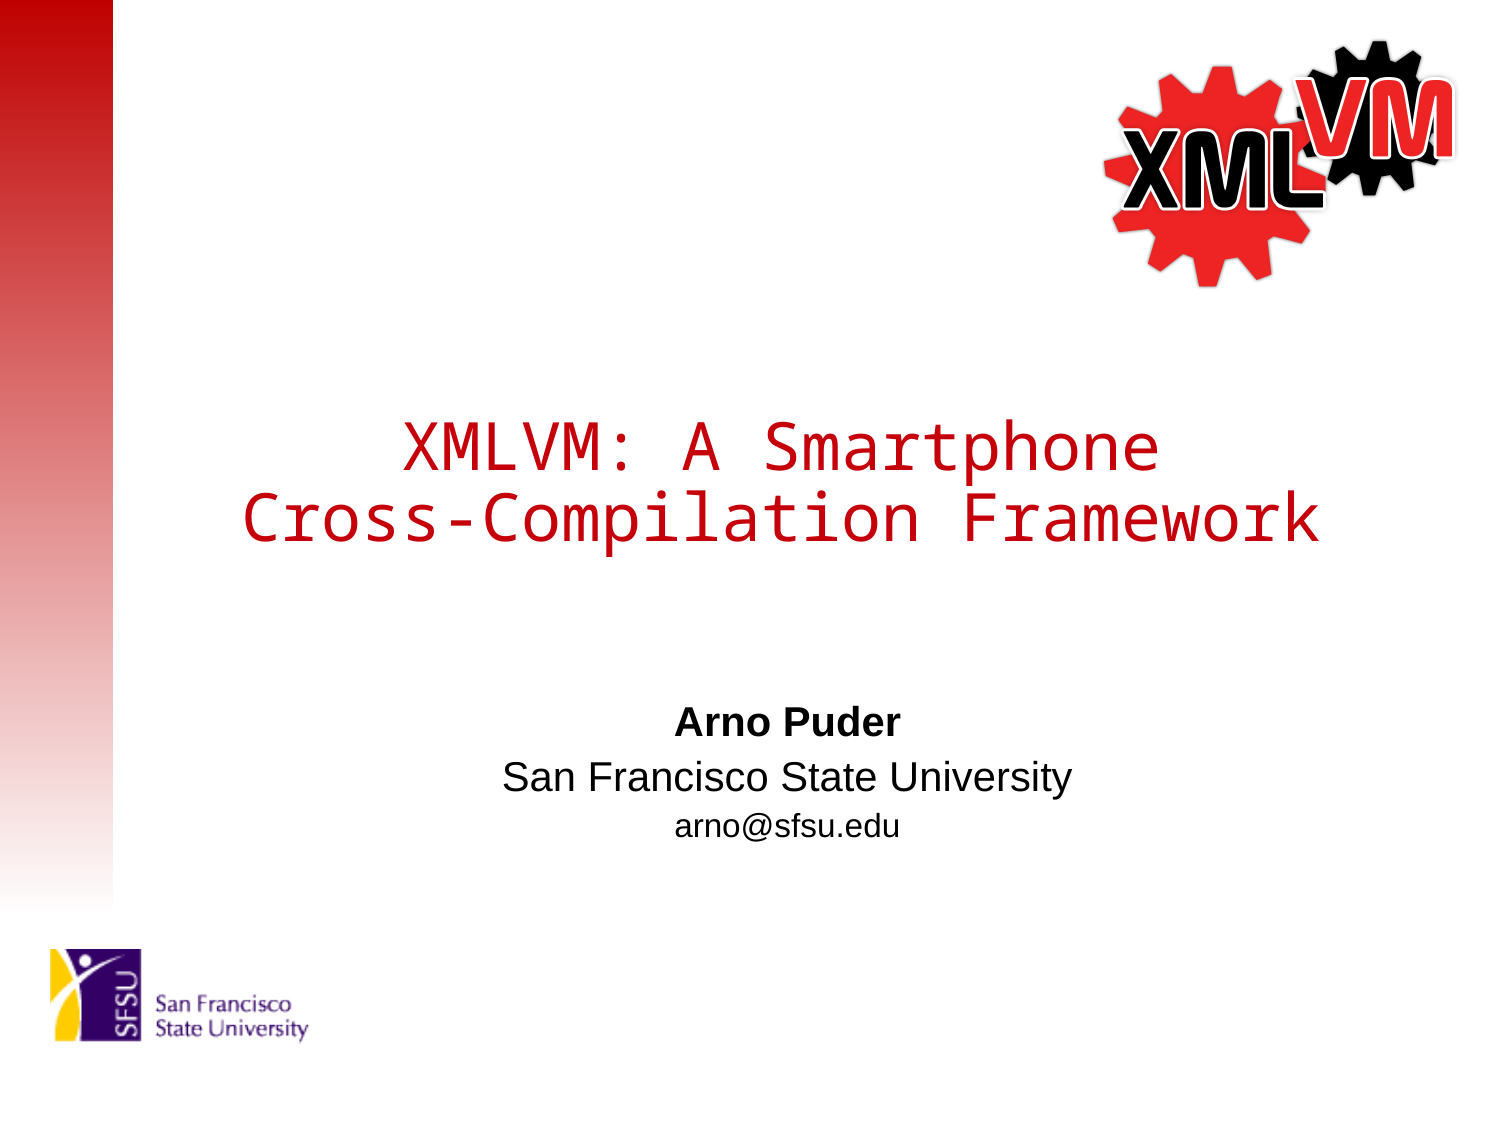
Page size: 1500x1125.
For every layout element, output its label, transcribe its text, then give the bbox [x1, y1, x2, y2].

text_box Arno Puder San Francisco State University arno@sfsu.edu [262, 699, 1313, 851]
title XMLVM: A Smartphone Cross-Compilation Framework [124, 412, 1438, 557]
picture [50, 949, 399, 1044]
picture [1100, 37, 1460, 290]
